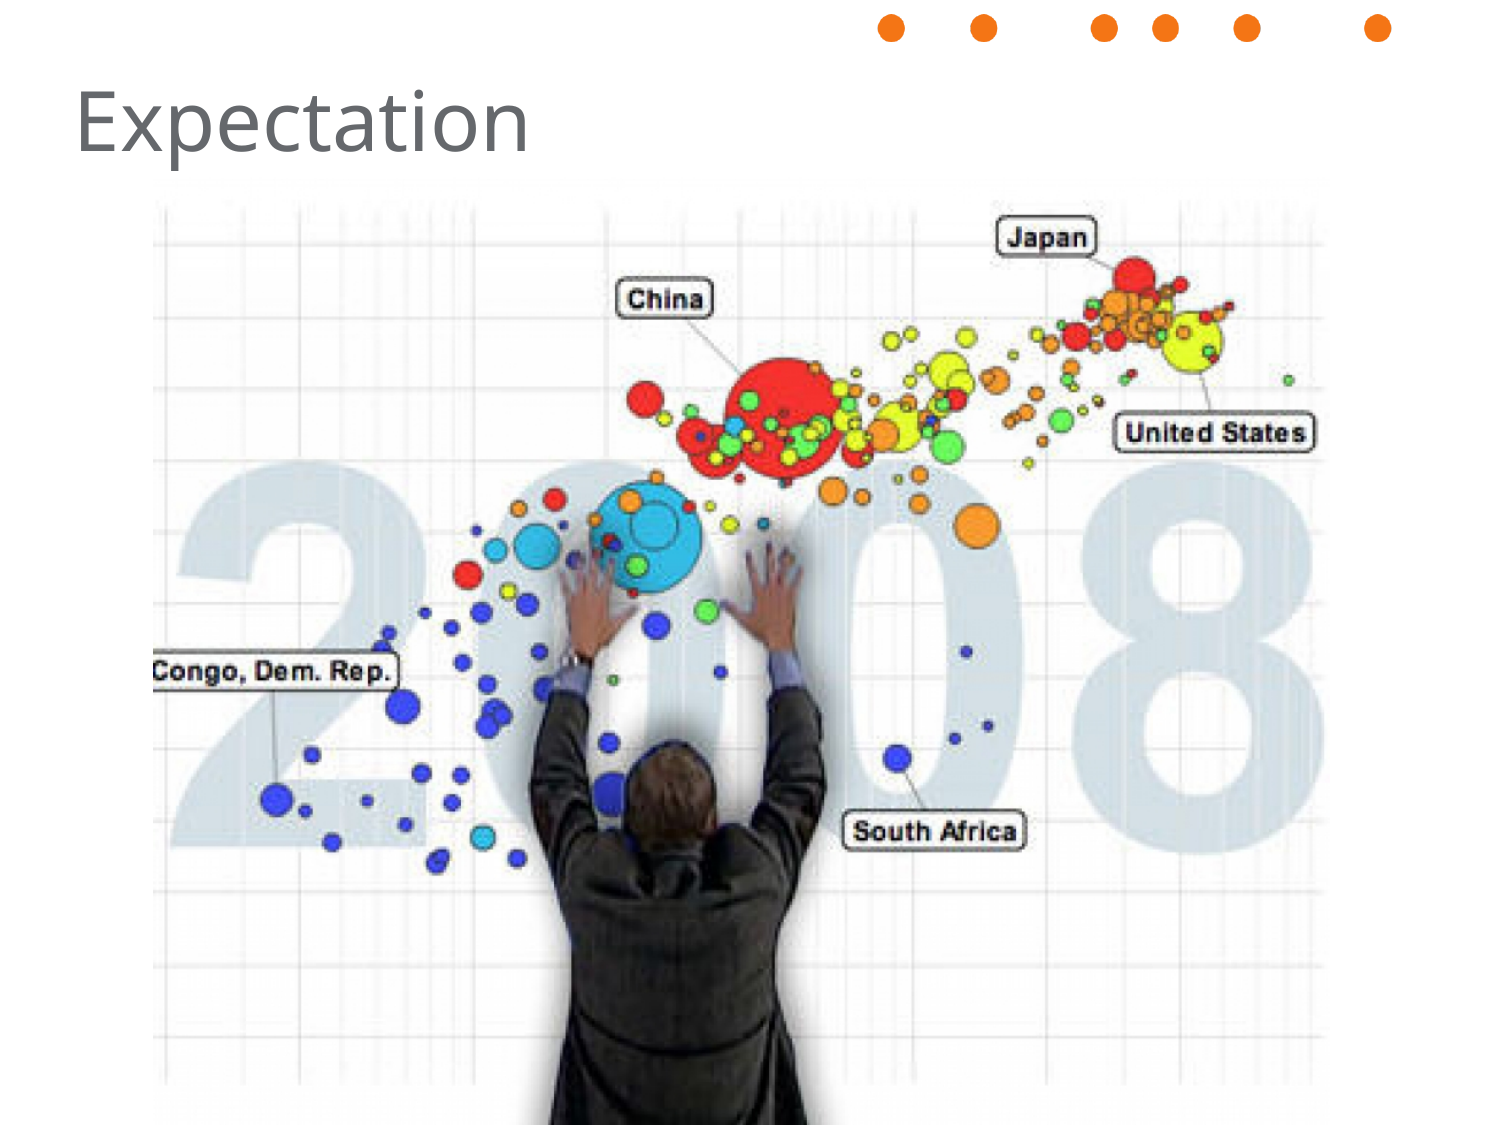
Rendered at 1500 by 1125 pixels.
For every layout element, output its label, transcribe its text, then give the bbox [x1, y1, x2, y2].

picture [850, 14, 1441, 42]
picture [153, 177, 1330, 1125]
title Expectation [59, 59, 1441, 178]
